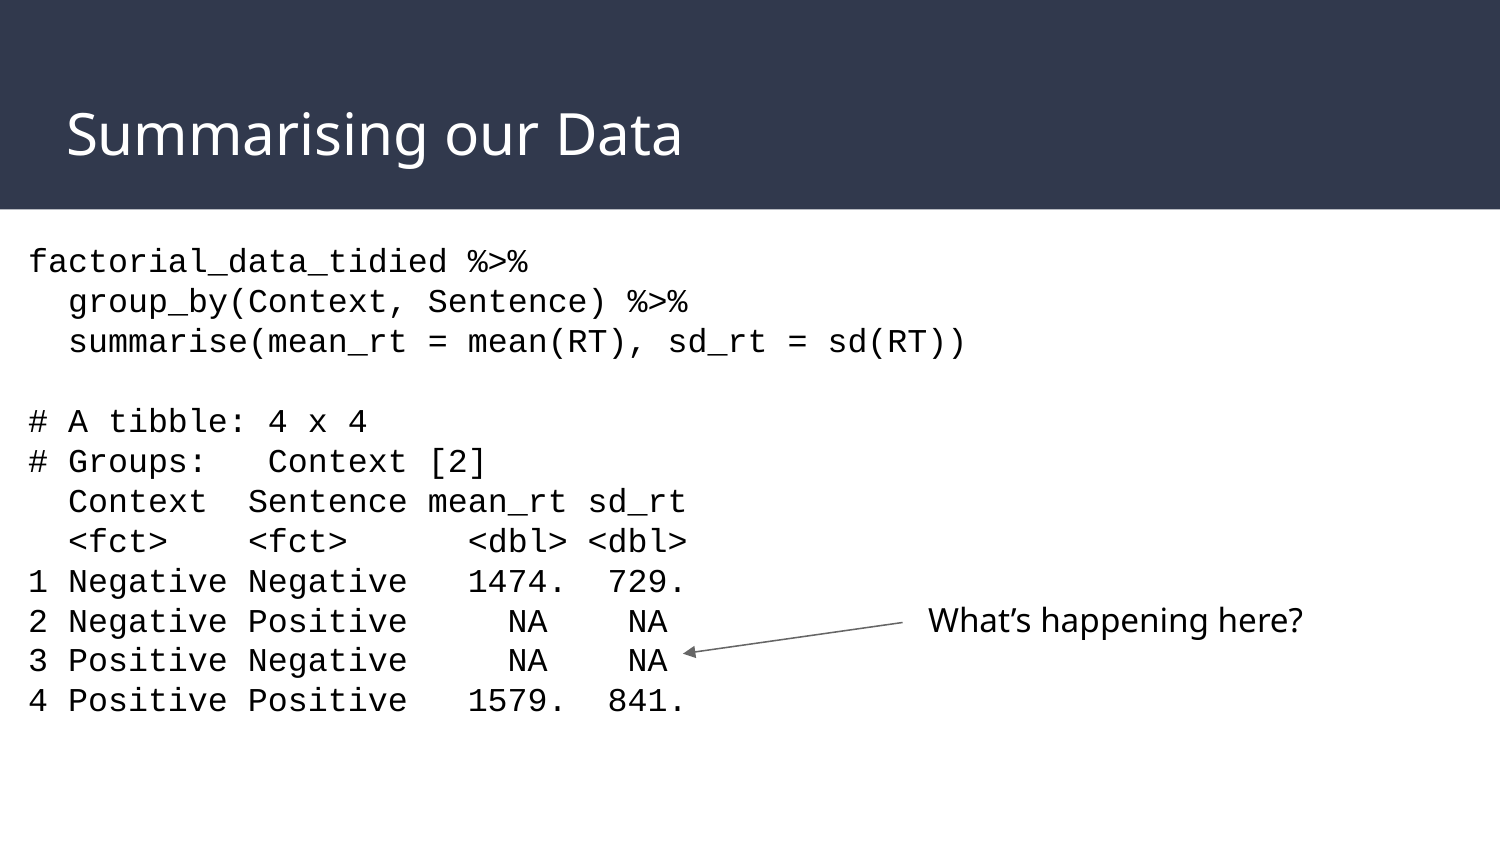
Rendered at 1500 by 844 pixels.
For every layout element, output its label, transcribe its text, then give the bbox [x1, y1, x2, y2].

title Summarising our Data [51, 82, 1449, 185]
text_box factorial_data_tidied %>% group_by(Context, Sentence) %>% summarise(mean_rt = mean(RT), sd_rt = sd(RT)) # A tibble: 4 x 4 # Groups: Context [2] Context Sentence mean_rt sd_rt <fct> <fct> <dbl> <dbl> 1 Negative Negative 1474. 729. 2 Negative Positive NA NA What’s happening here? 3 Positive Negative NA NA 4 Positive Positive 1579. 841. [13, 224, 1488, 836]
